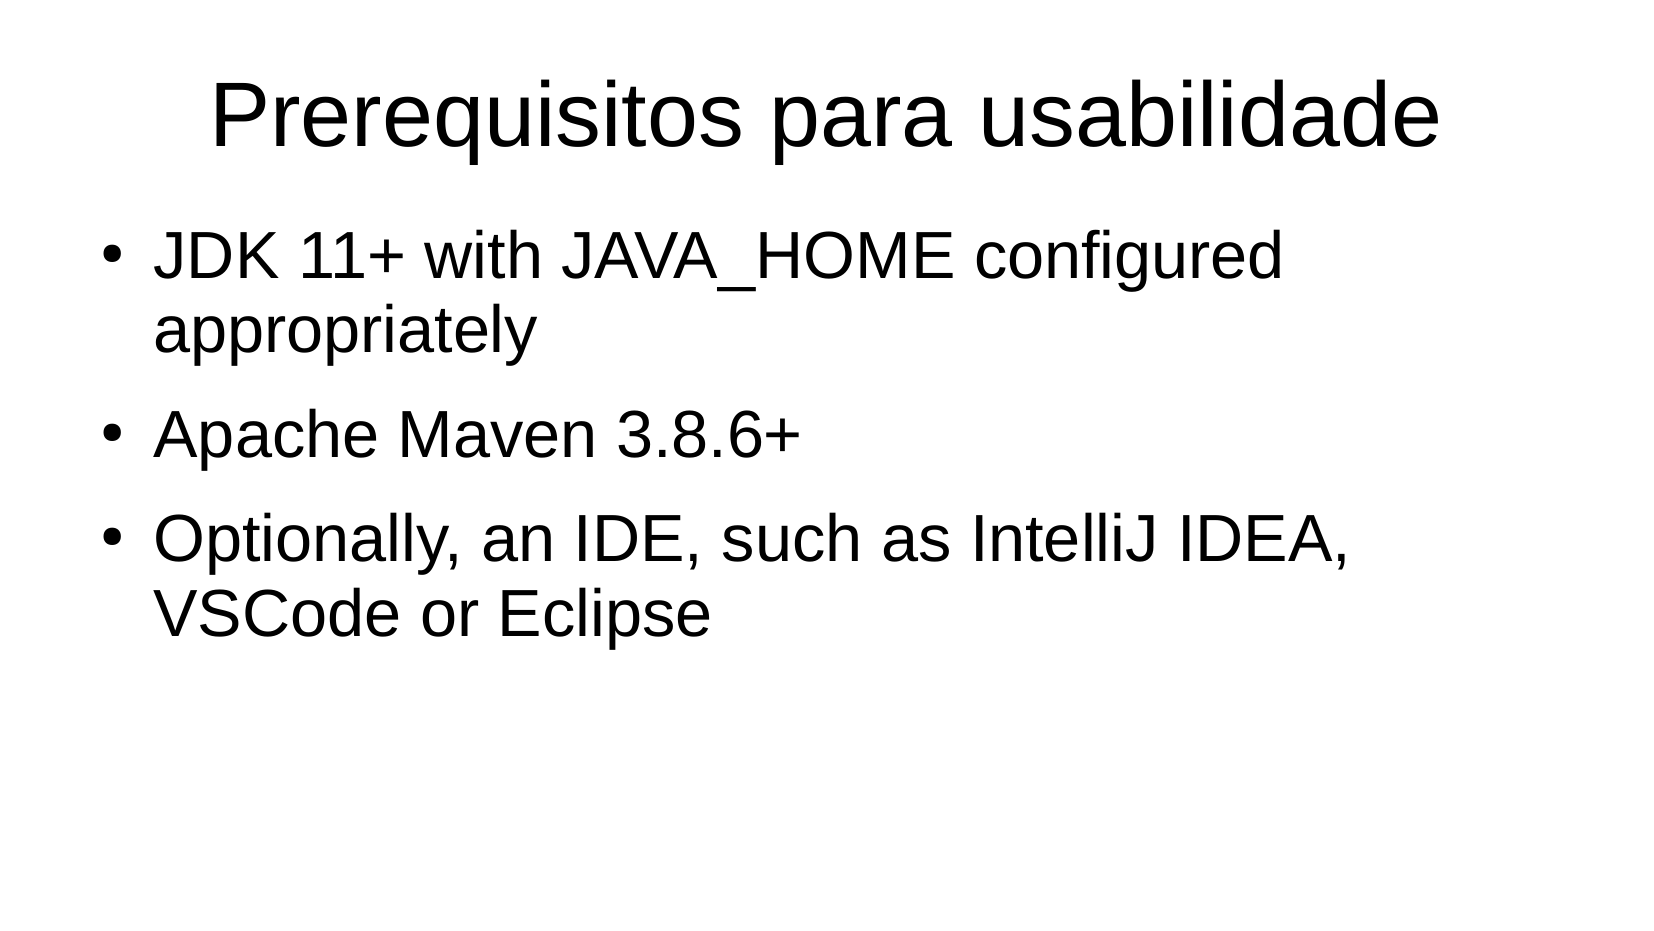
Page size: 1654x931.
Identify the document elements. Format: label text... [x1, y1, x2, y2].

list JDK 11+ with JAVA_HOME configured appropriately Apache Maven 3.8.6+ Optionally, an IDE, such as IntelliJ IDEA, VSCode or Eclipse [82, 217, 1571, 758]
title Prerequisitos para usabilidade [82, 37, 1571, 193]
